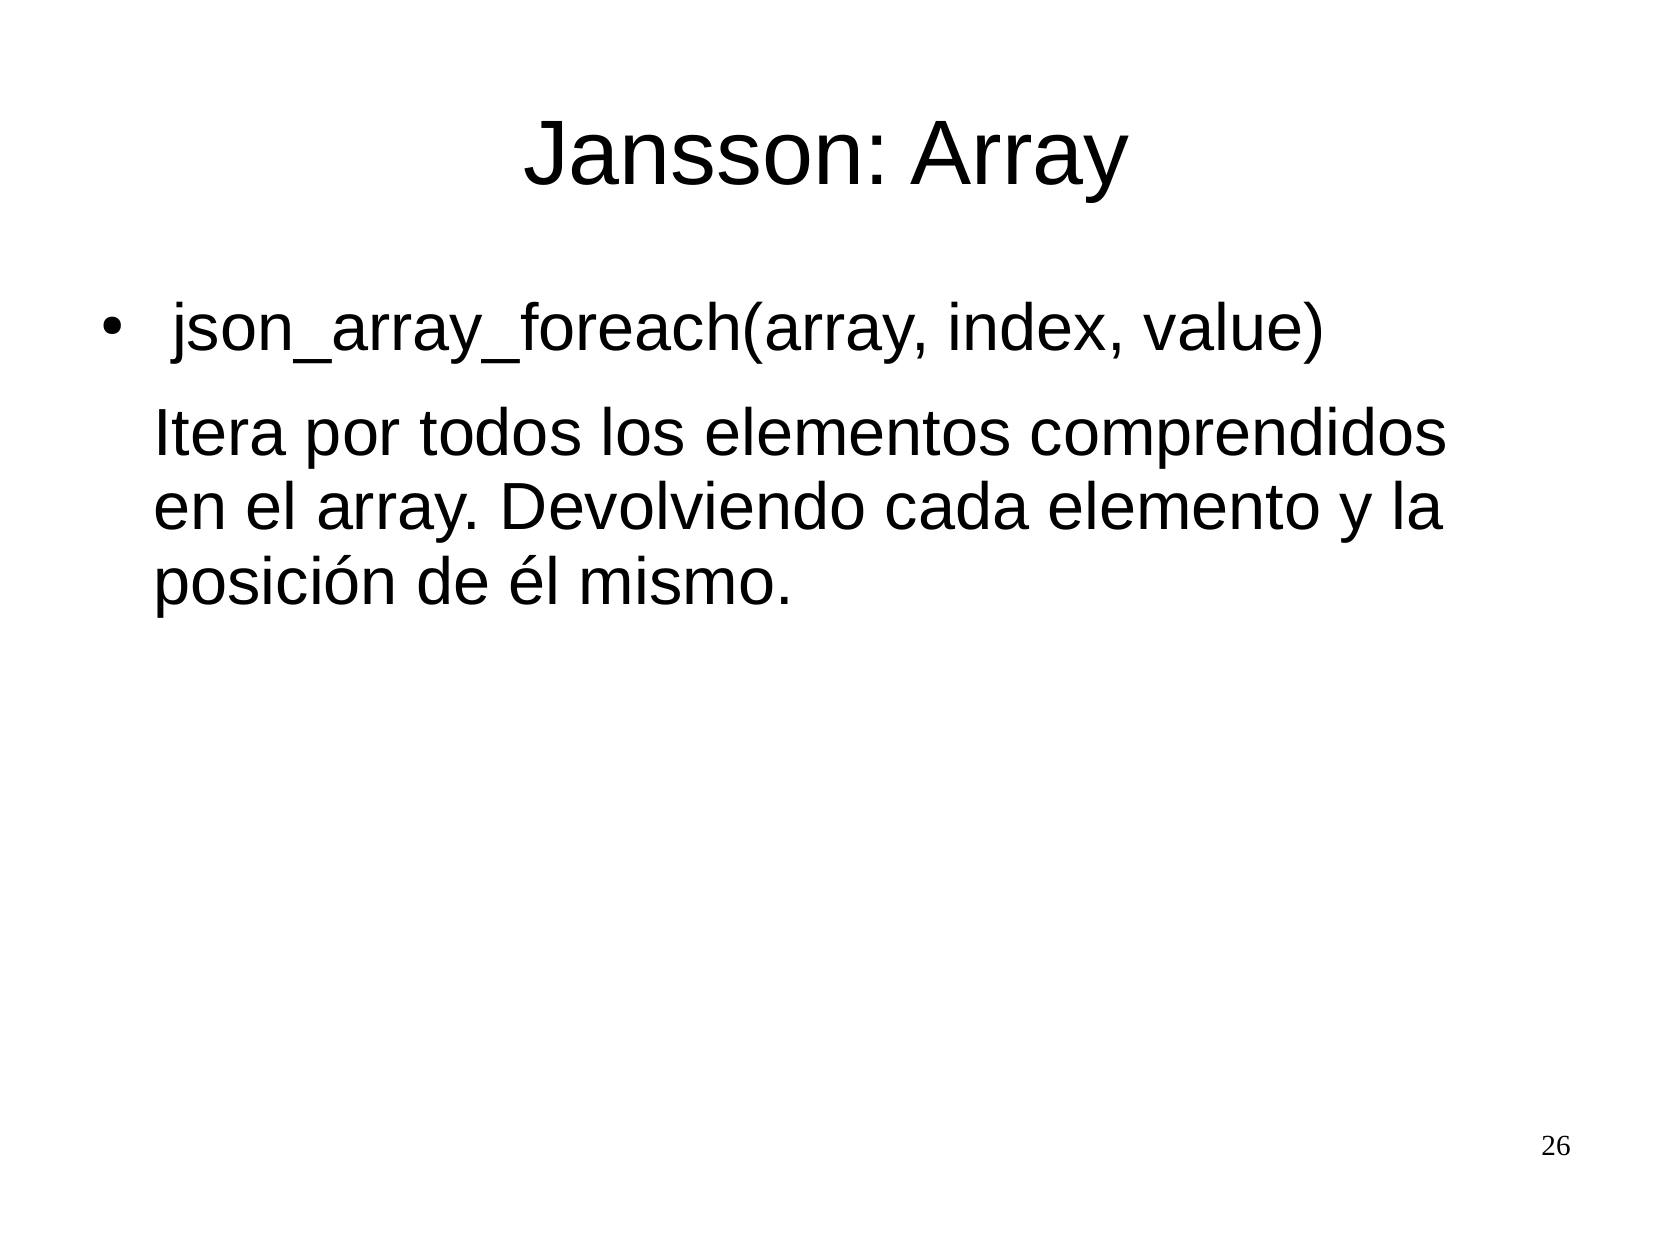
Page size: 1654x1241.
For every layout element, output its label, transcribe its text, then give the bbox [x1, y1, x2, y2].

title Jansson: Array [82, 49, 1571, 257]
list json_array_foreach(array, index, value) Itera por todos los elementos comprendidos en el array. Devolviendo cada elemento y la posición de él mismo. [82, 290, 1538, 1010]
